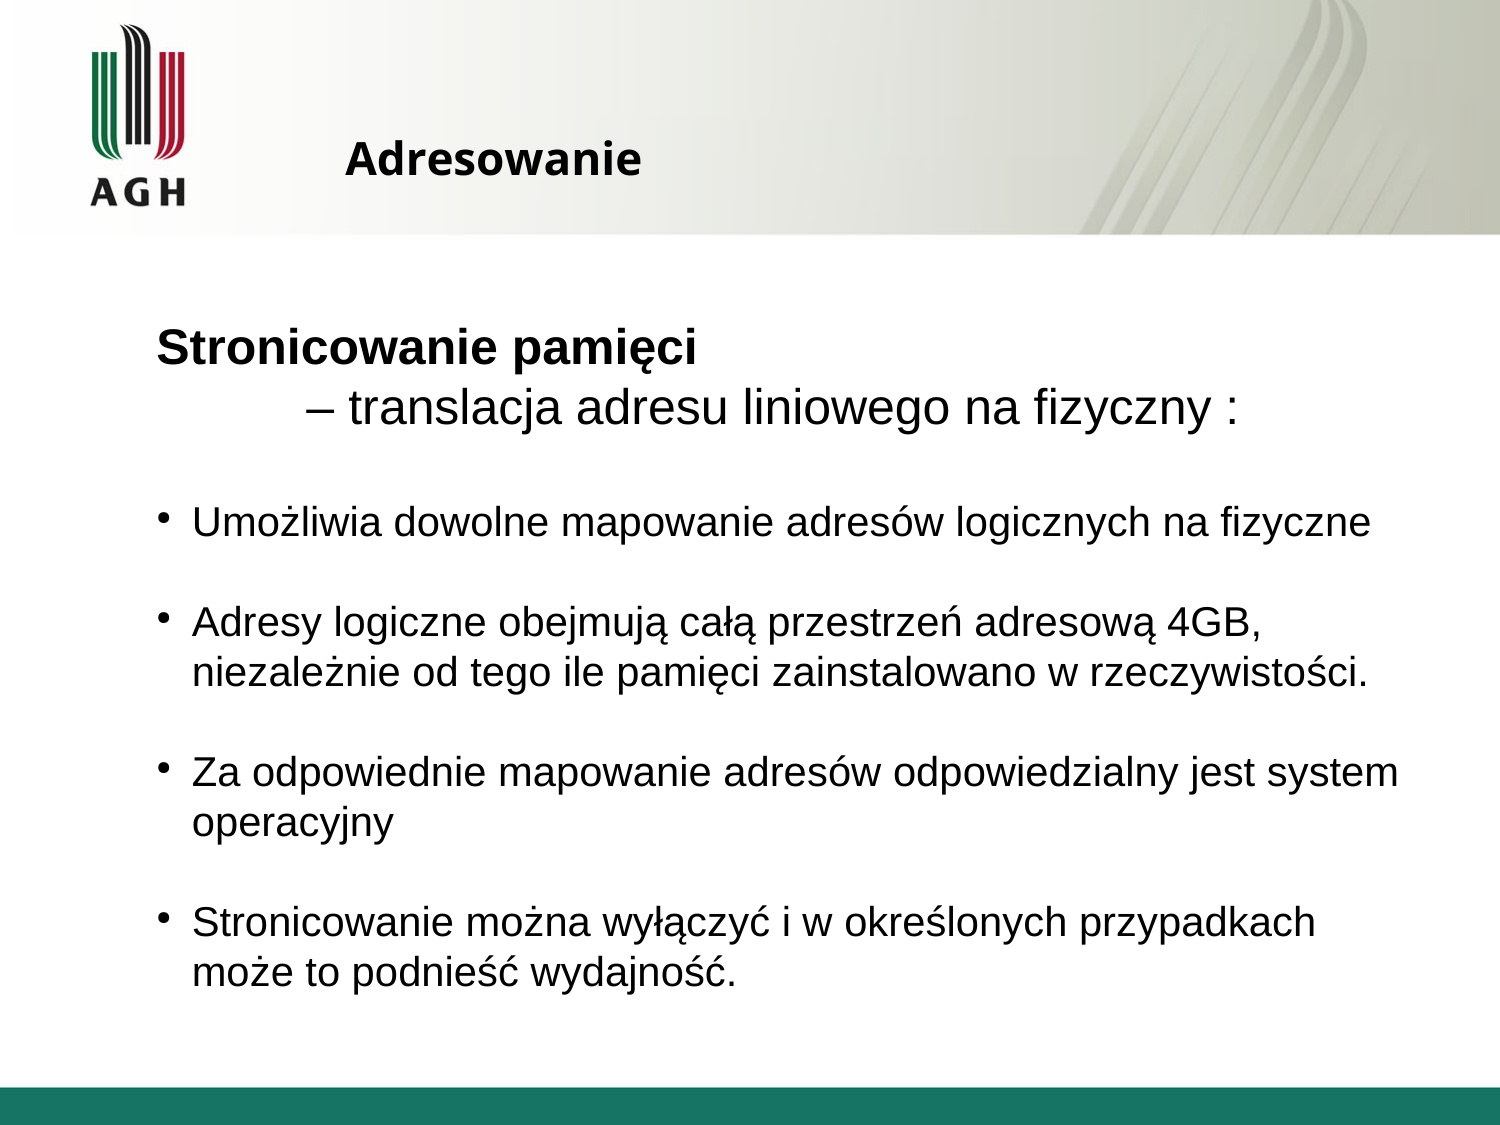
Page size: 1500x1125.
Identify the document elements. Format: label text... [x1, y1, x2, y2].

title Adresowanie [330, 94, 1312, 221]
picture [0, 0, 1500, 1125]
text_box Stronicowanie pamięci – translacja adresu liniowego na fizyczny : Umożliwia dowolne mapowanie adresów logicznych na fizyczne Adresy logiczne obejmują całą przestrzeń adresową 4GB, niezależnie od tego ile pamięci zainstalowano w rzeczywistości. Za odpowiednie mapowanie adresów odpowiedzialny jest system operacyjny Stronicowanie można wyłączyć i w określonych przypadkach może to podnieść wydajność. [141, 307, 1418, 1103]
